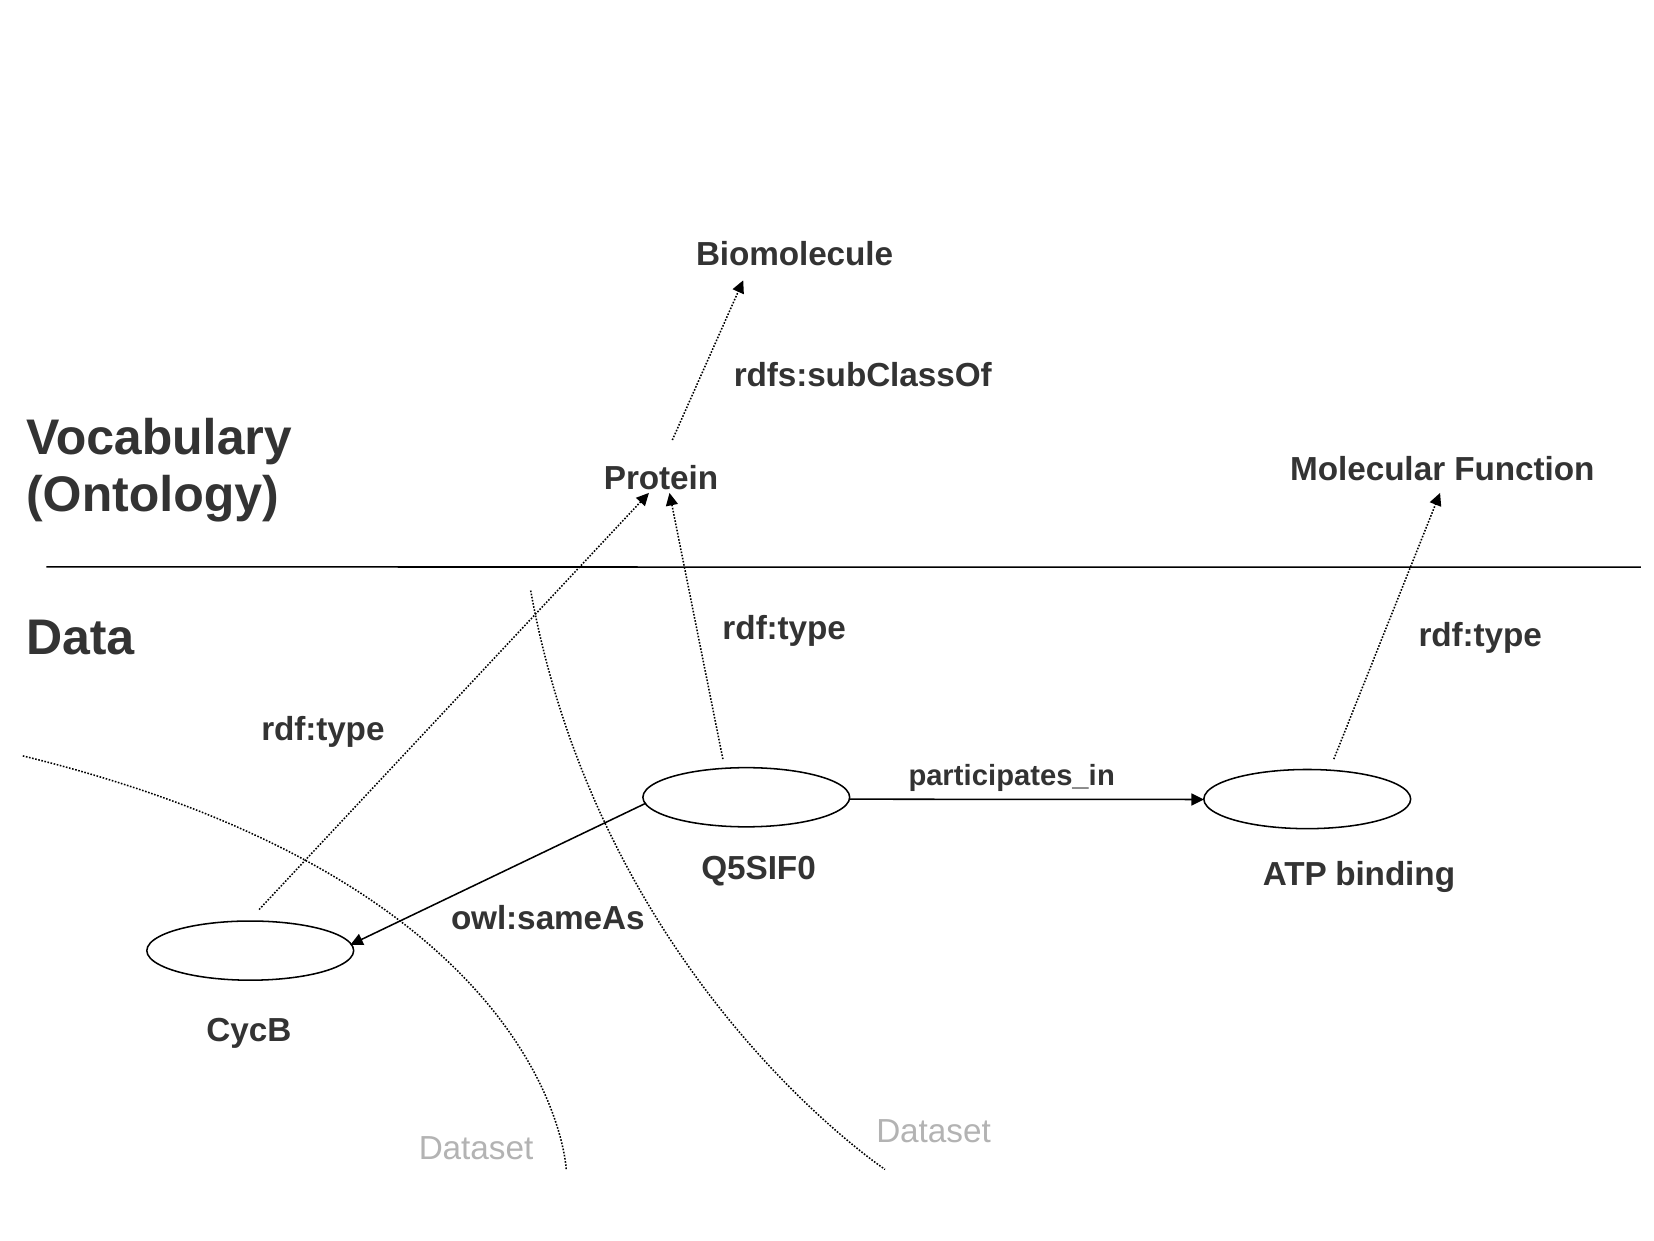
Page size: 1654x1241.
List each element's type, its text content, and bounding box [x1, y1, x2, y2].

text_box rdf:type [707, 602, 933, 656]
text_box Dataset [404, 1122, 649, 1176]
text_box Protein [697, 448, 732, 508]
text_box rdf:type [1403, 608, 1629, 662]
text_box ATP binding [1262, 849, 1500, 898]
text_box Biomolecule [696, 224, 921, 284]
text_box CycB [191, 1003, 307, 1057]
text_box participates_in [908, 751, 1145, 798]
text_box Data [11, 601, 697, 674]
text_box Dataset [861, 1104, 1106, 1158]
text_box Molecular Function [1275, 443, 1654, 497]
text_box rdfs:subClassOf [718, 348, 1098, 402]
text_box Vocabulary (Ontology) [11, 401, 697, 531]
text_box rdf:type [246, 703, 472, 756]
text_box owl:sameAs [436, 892, 662, 946]
text_box Q5SIF0 [701, 838, 830, 898]
